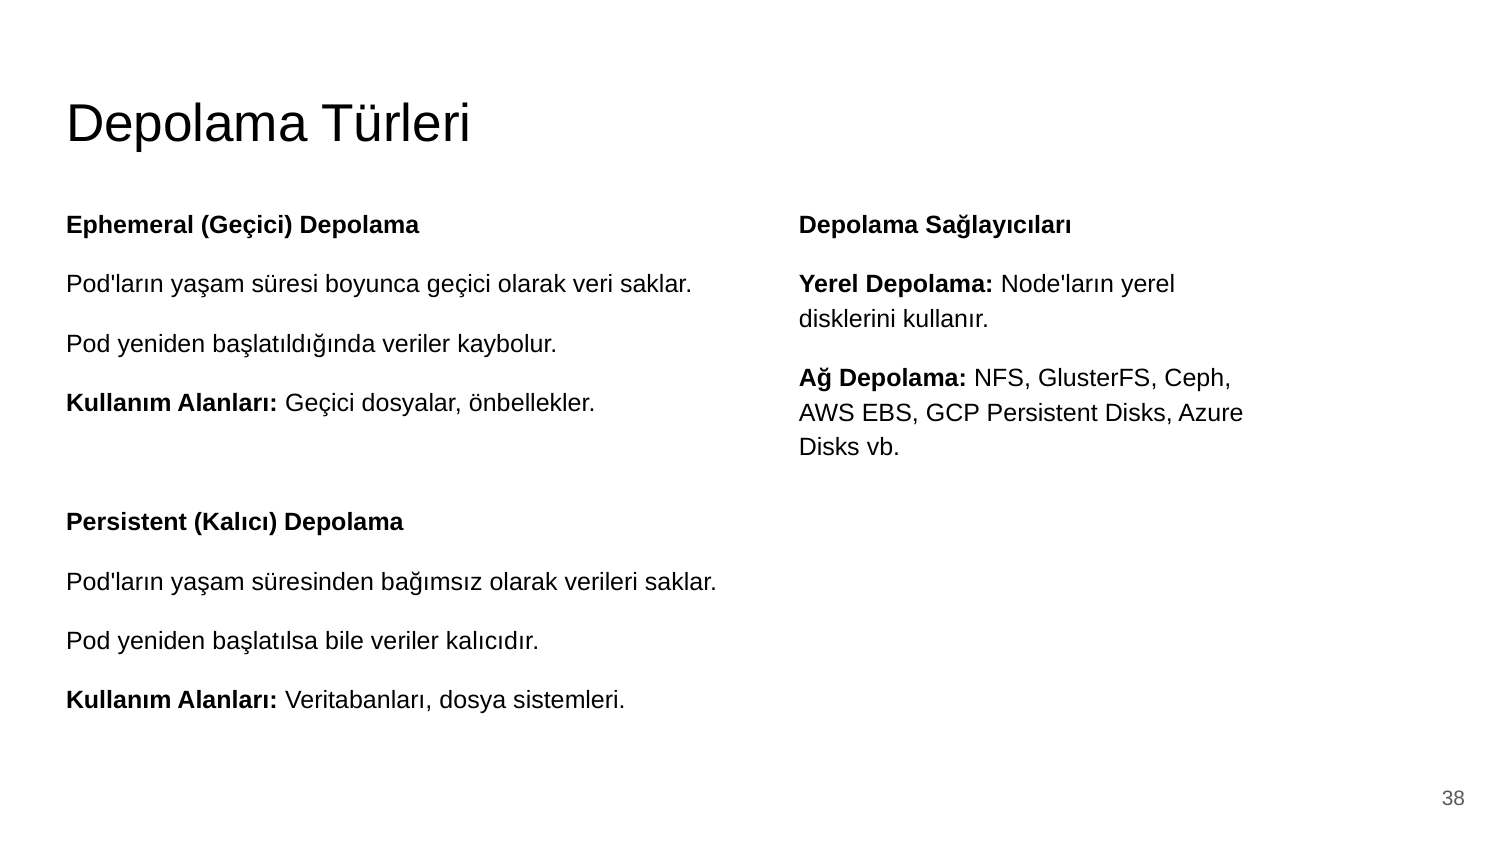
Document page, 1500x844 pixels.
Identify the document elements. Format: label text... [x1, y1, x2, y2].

slide_number <number> [1389, 764, 1480, 830]
list Ephemeral (Geçici) Depolama Pod'ların yaşam süresi boyunca geçici olarak veri saklar. Pod yeniden başlatıldığında veriler kaybolur. Kullanım Alanları: Geçici dosyalar, önbellekler. Persistent (Kalıcı) Depolama Pod'ların yaşam süresinden bağımsız olarak verileri saklar. Pod yeniden başlatılsa bile veriler kalıcıdır. Kullanım Alanları: Veritabanları, dosya sistemleri. [51, 189, 759, 750]
text_box Depolama Sağlayıcıları Yerel Depolama: Node'ların yerel disklerini kullanır. Ağ Depolama: NFS, GlusterFS, Ceph, AWS EBS, GCP Persistent Disks, Azure Disks vb. [783, 188, 1277, 476]
title Depolama Türleri [51, 72, 1449, 167]
